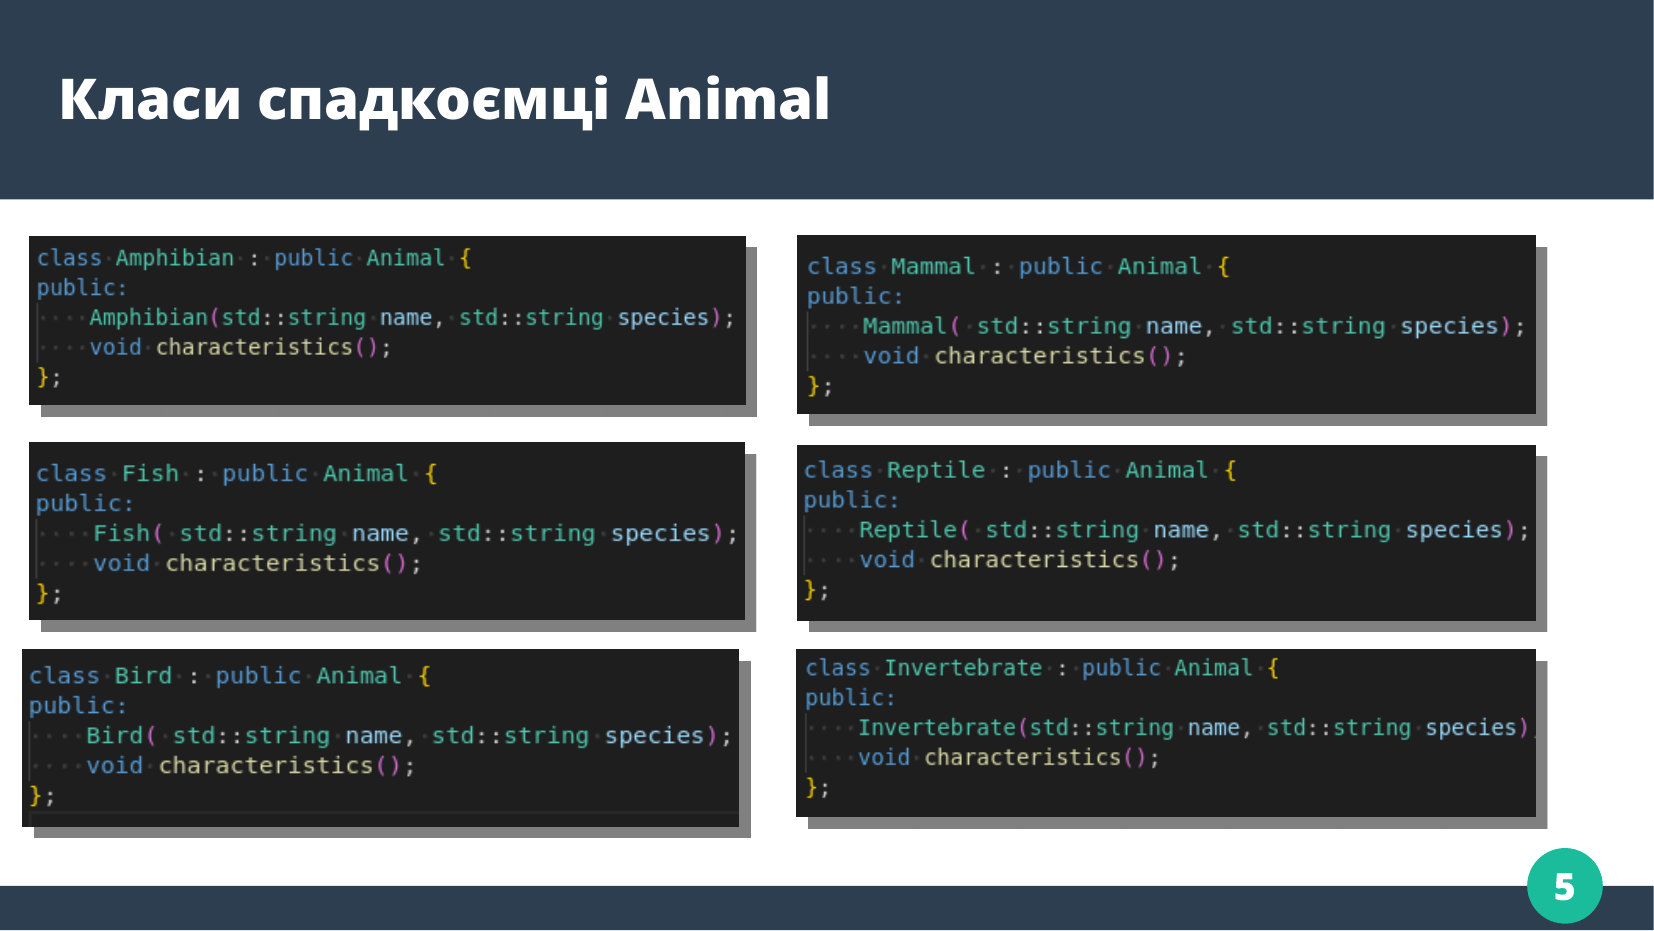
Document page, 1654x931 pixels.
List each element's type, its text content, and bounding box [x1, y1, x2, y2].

picture [29, 236, 746, 405]
picture [29, 442, 745, 620]
picture [797, 445, 1536, 621]
picture [797, 235, 1536, 414]
title Класи спадкоємці Animal [59, 0, 1595, 119]
picture [796, 649, 1536, 817]
picture [22, 649, 739, 827]
